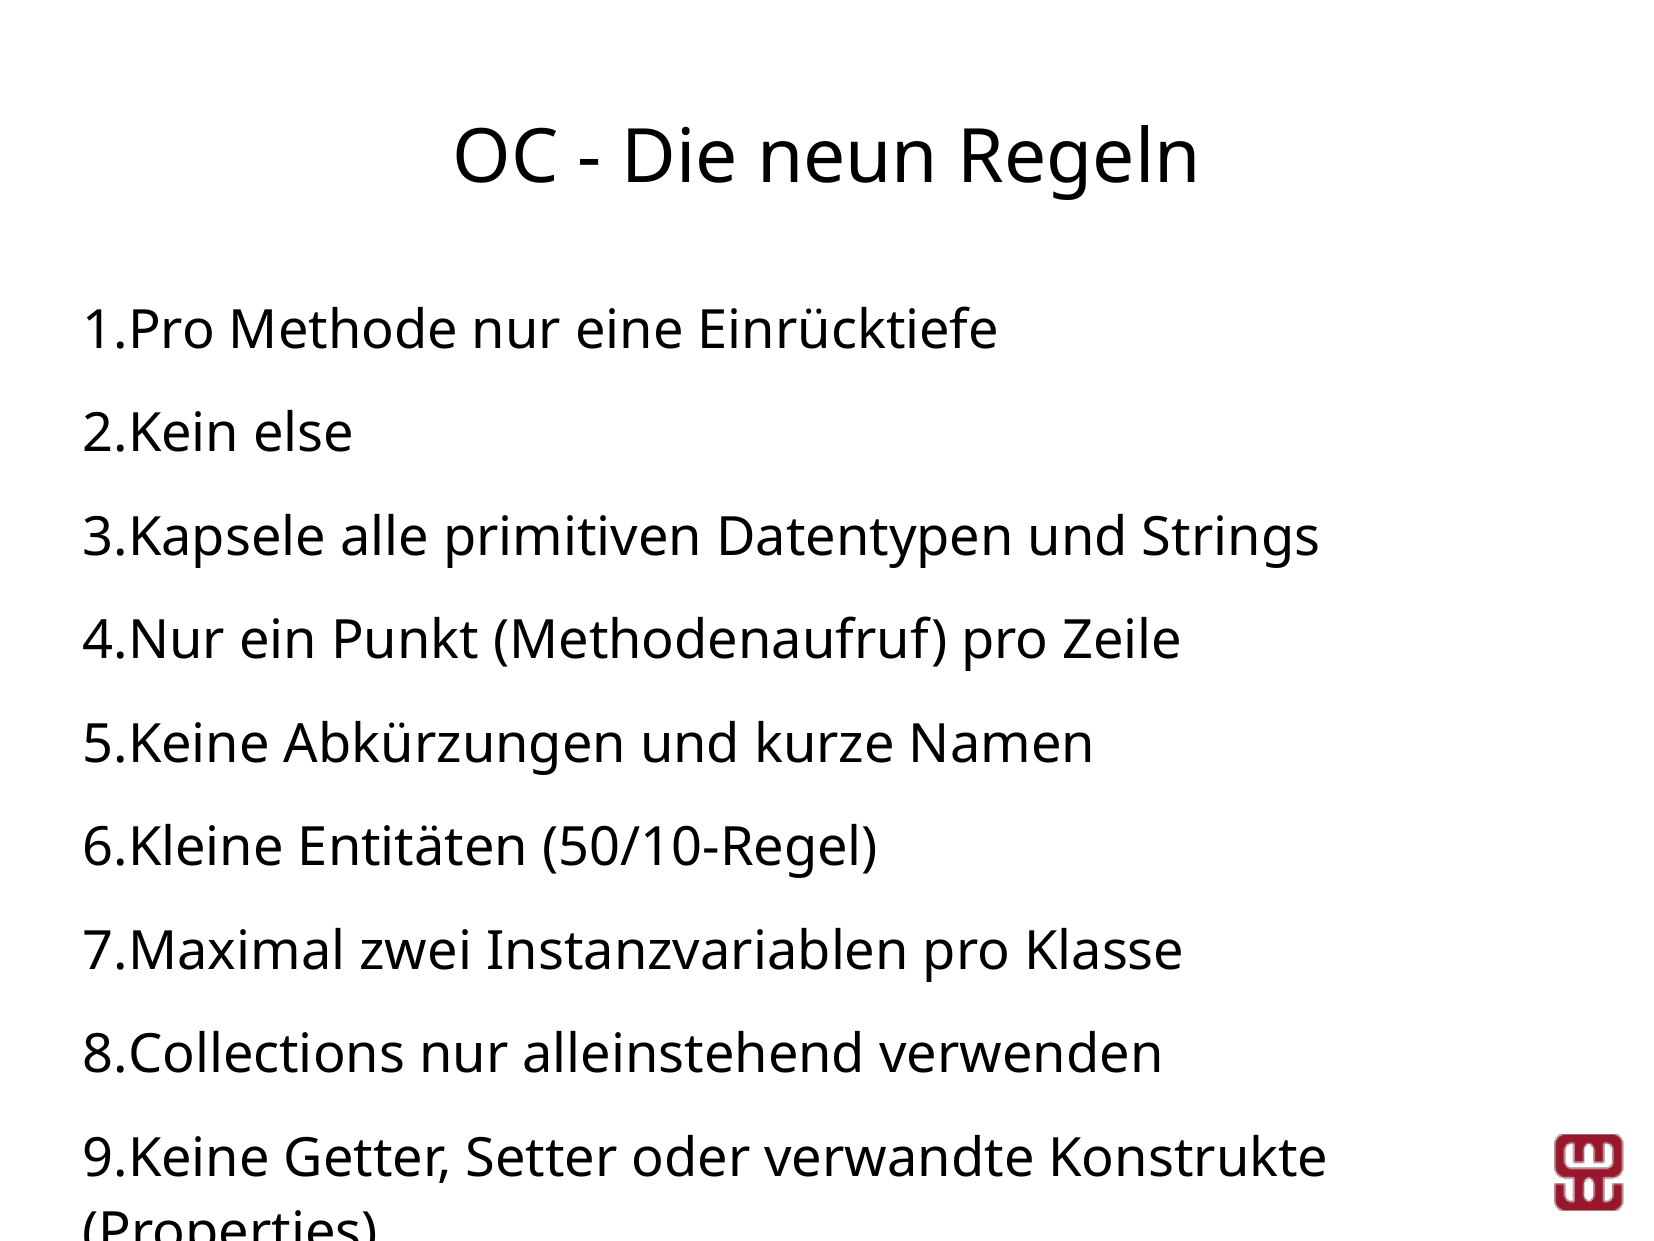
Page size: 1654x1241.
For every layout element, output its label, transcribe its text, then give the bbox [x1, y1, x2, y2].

list Pro Methode nur eine Einrücktiefe Kein else Kapsele alle primitiven Datentypen und Strings Nur ein Punkt (Methodenaufruf) pro Zeile Keine Abkürzungen und kurze Namen Kleine Entitäten (50/10-Regel) Maximal zwei Instanzvariablen pro Klasse Collections nur alleinstehend verwenden Keine Getter, Setter oder verwandte Konstrukte (Properties) [82, 290, 1571, 1096]
title OC - Die neun Regeln [82, 56, 1571, 250]
picture [1553, 1133, 1625, 1214]
